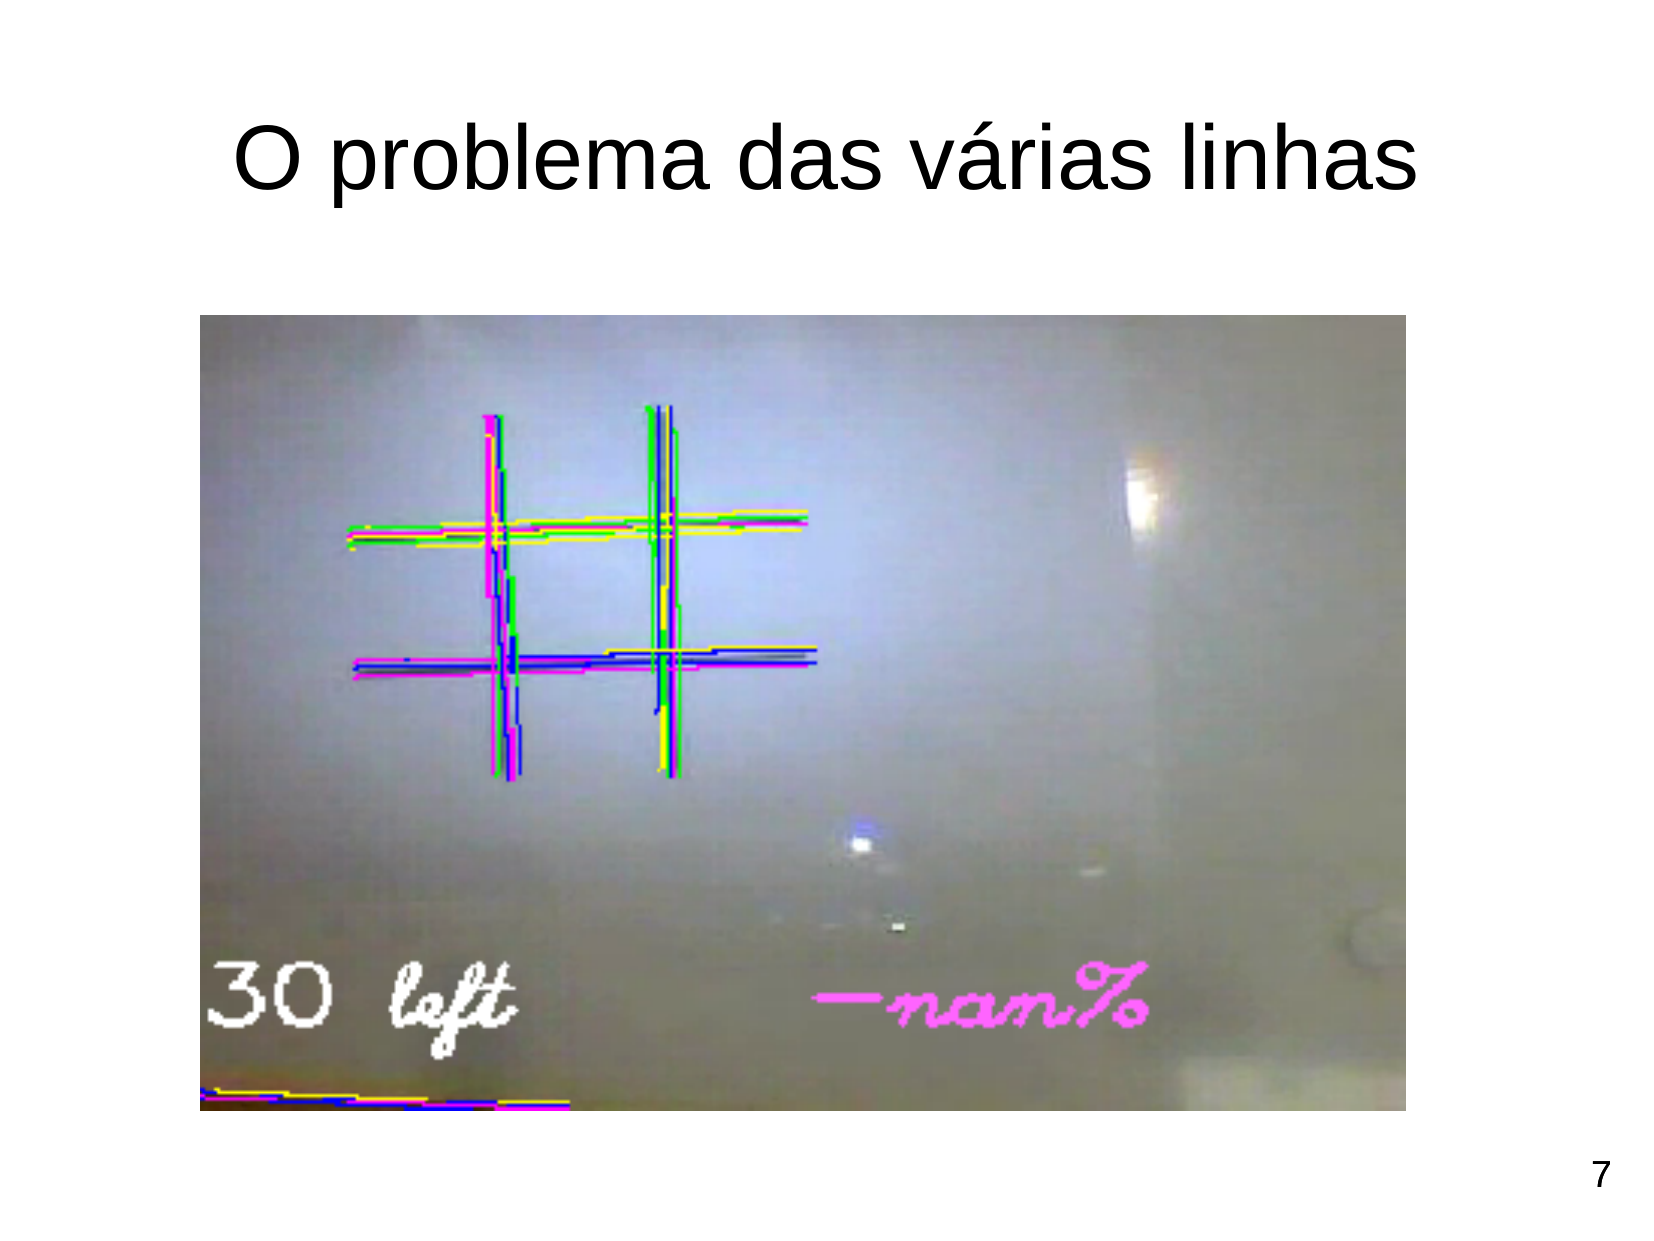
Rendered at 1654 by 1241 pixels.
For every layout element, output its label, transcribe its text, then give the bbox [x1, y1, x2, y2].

picture [200, 315, 1406, 1111]
text_box <número> [968, 1146, 1627, 1217]
text_box O problema das várias linhas [82, 49, 1571, 257]
